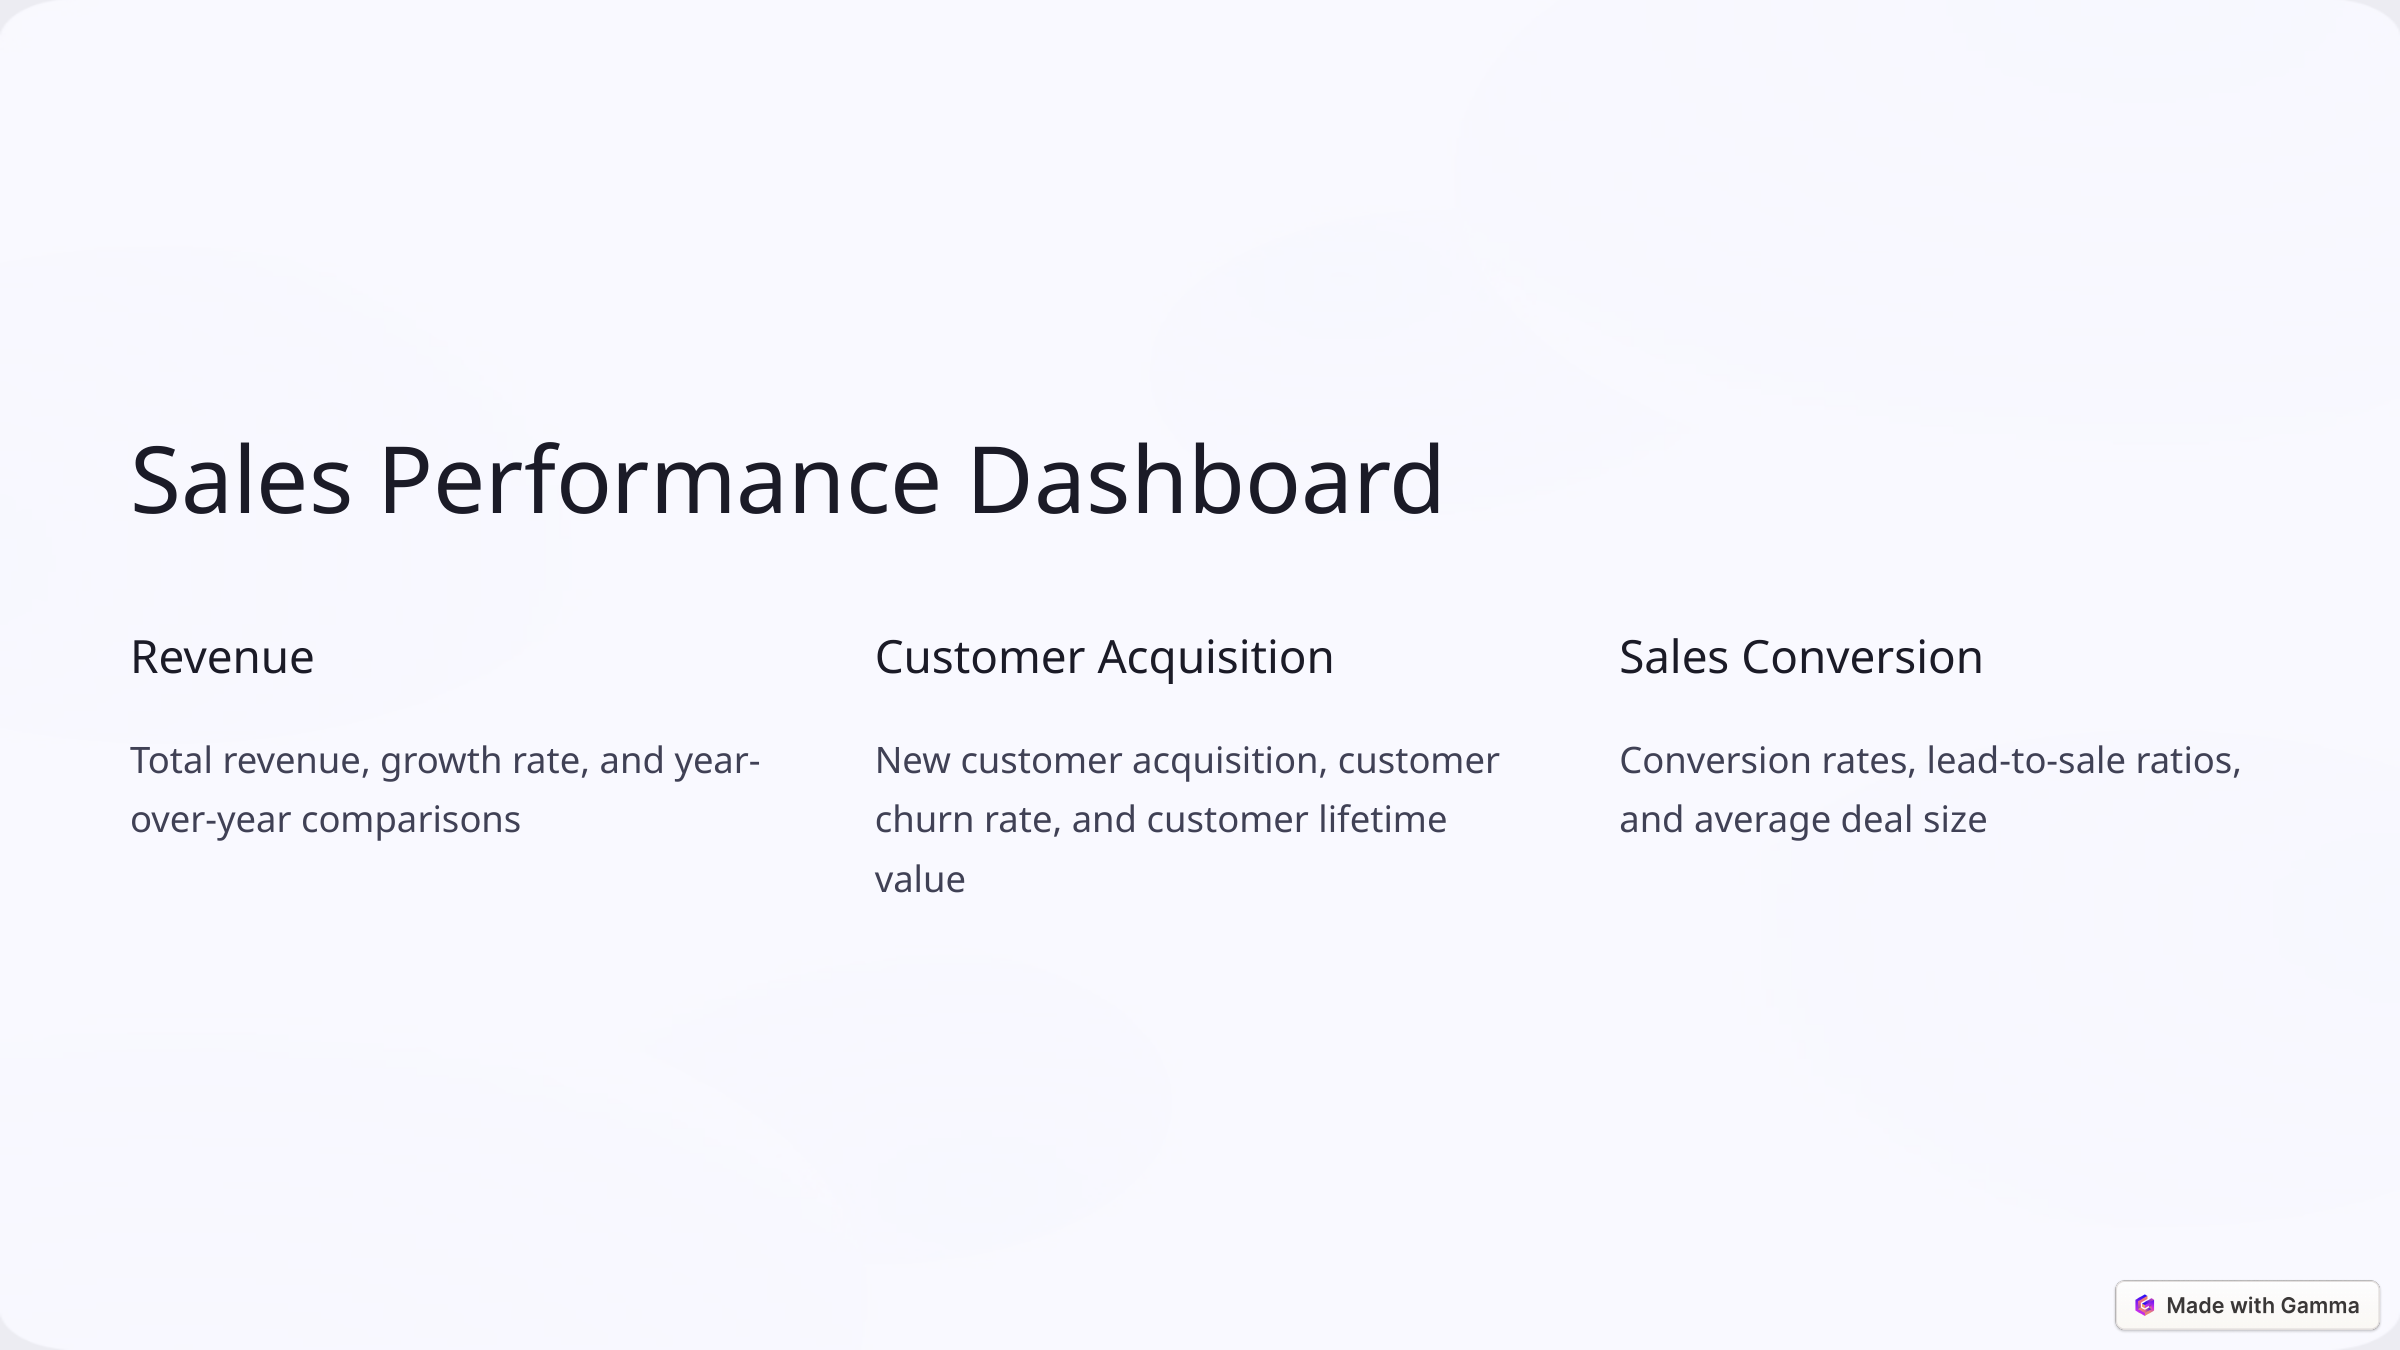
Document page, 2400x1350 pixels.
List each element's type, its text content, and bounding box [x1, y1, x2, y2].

text_box New customer acquisition, customer churn rate, and customer lifetime value [875, 721, 1527, 900]
text_box Customer Acquisition [875, 626, 1353, 684]
text_box Sales Conversion [1619, 626, 2085, 684]
text_box Revenue [130, 626, 595, 684]
text_box Conversion rates, lead-to-sale ratios, and average deal size [1619, 721, 2272, 840]
text_box Sales Performance Dashboard [130, 417, 1448, 533]
text_box Total revenue, growth rate, and year-over-year comparisons [130, 721, 783, 840]
